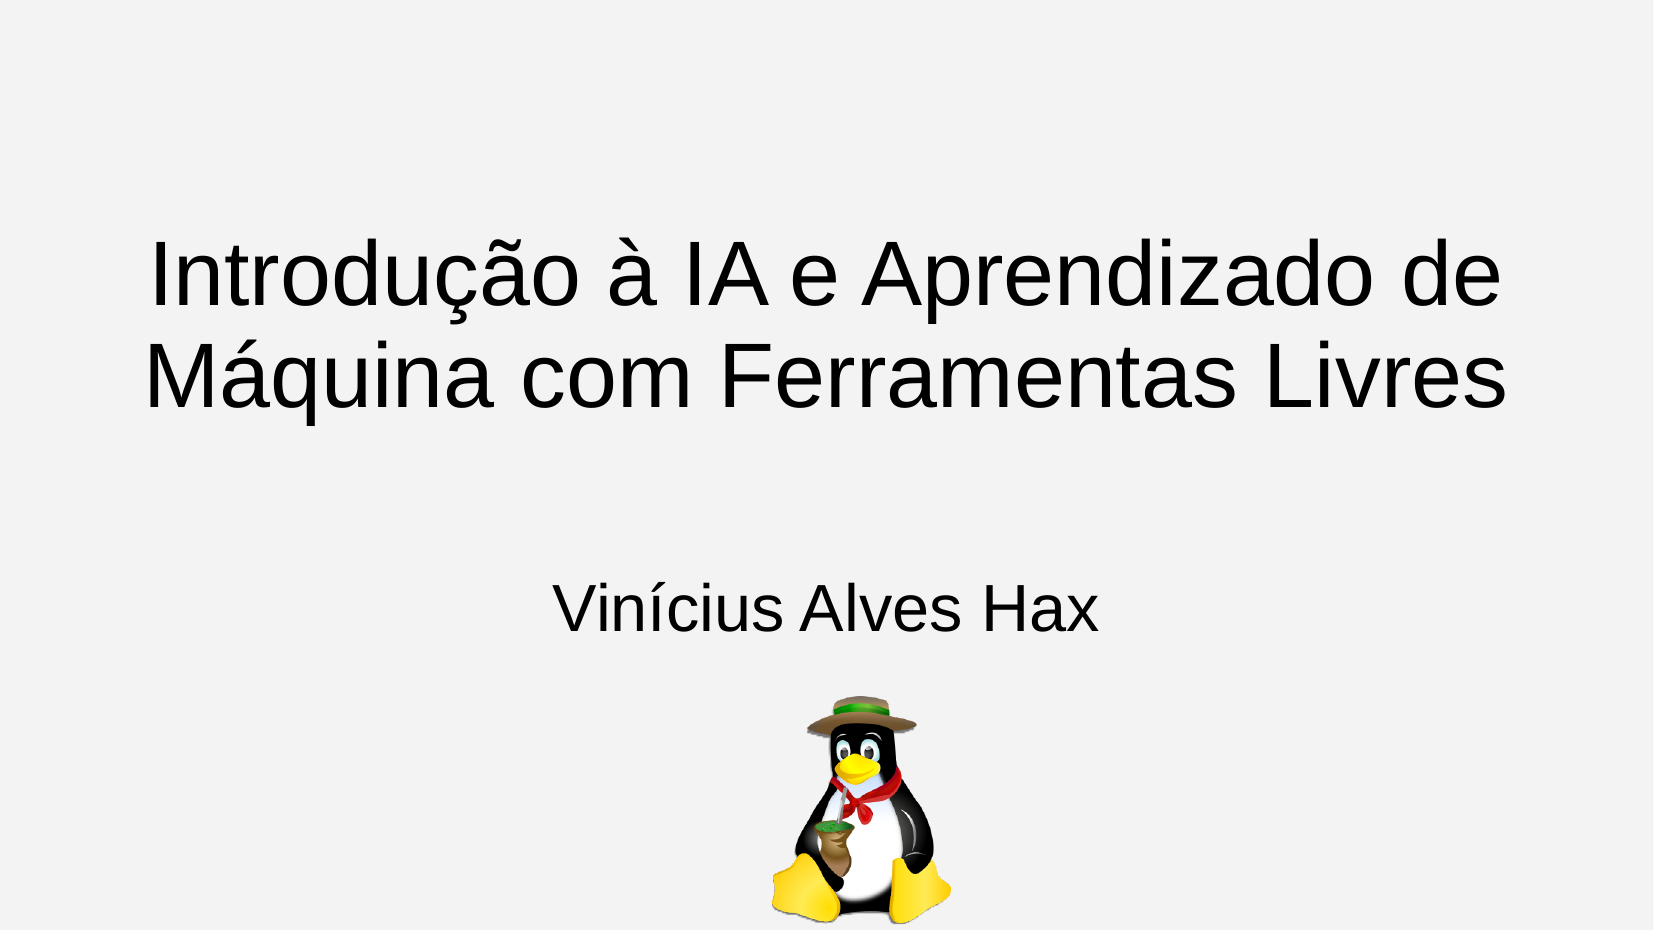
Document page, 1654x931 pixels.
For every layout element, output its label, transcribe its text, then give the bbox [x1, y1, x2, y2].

subtitle Vinícius Alves Hax [82, 531, 1571, 686]
picture [772, 696, 951, 923]
title Introdução à IA e Aprendizado de Máquina com Ferramentas Livres [82, 129, 1571, 520]
